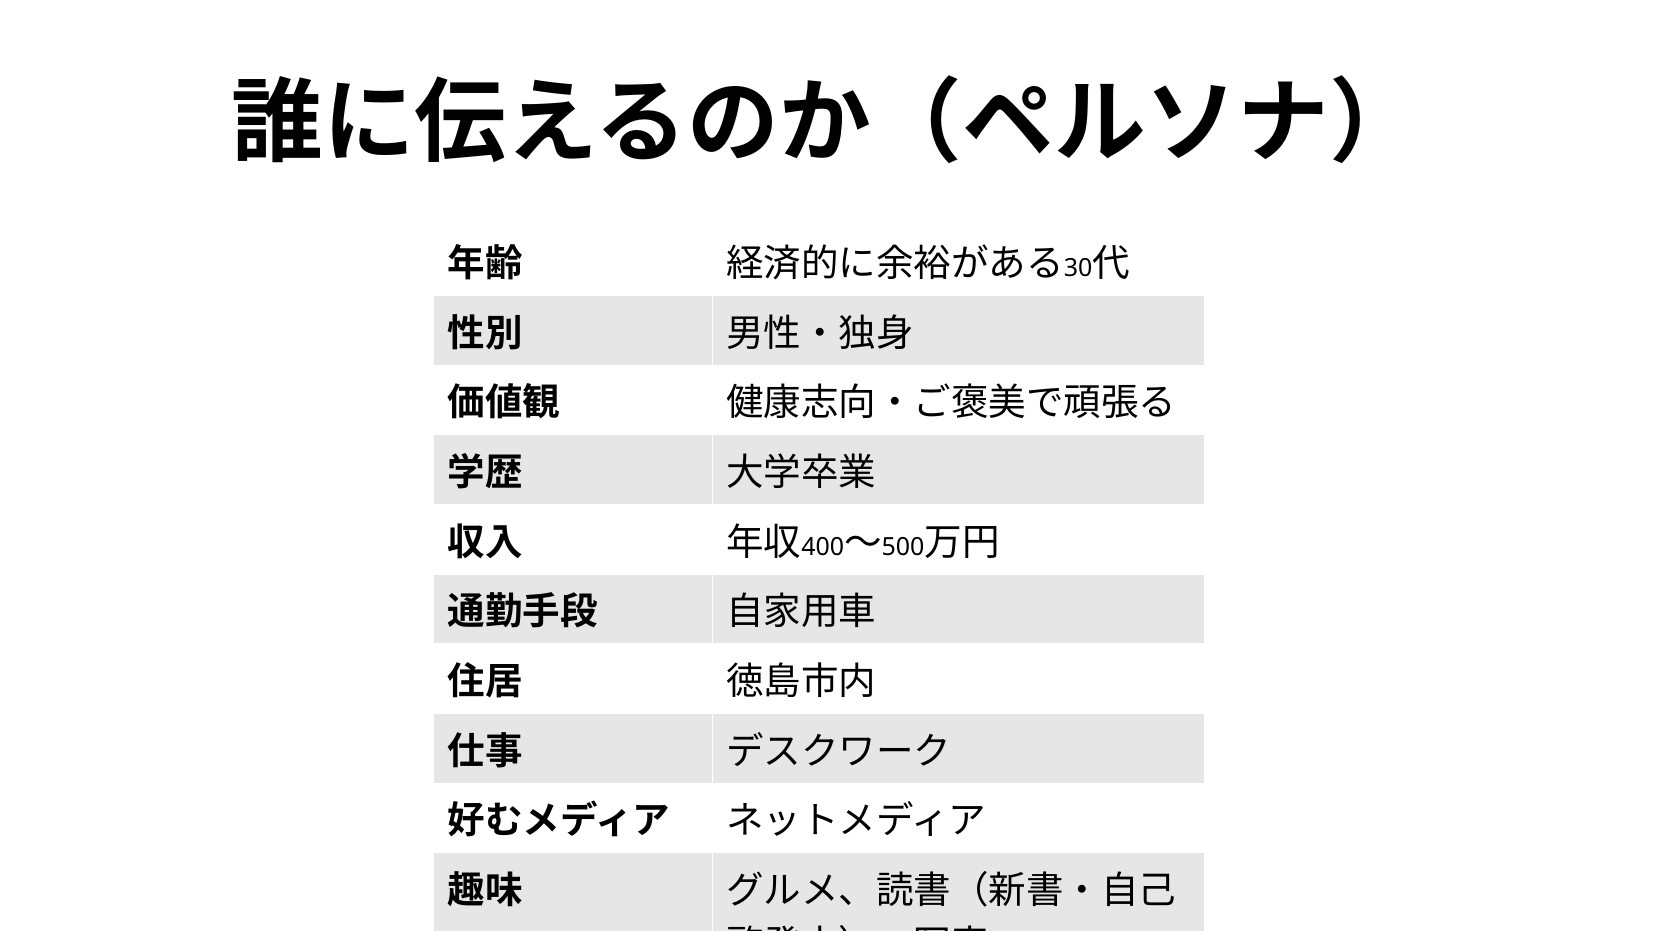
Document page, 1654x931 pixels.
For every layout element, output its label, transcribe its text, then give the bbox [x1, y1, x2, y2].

table_cell 仕事 [434, 714, 712, 783]
table_cell 健康志向・ご褒美で頑張る [713, 366, 1204, 434]
table_cell デスクワーク [713, 714, 1204, 783]
table_cell 自家用車 [713, 575, 1204, 643]
title 誰に伝えるのか（ペルソナ） [82, 37, 1571, 193]
table_cell 好むメディア [434, 784, 712, 852]
table_cell 大学卒業 [713, 435, 1204, 504]
table_cell グルメ、読書（新書・自己啓発本）、写真、Instagram [713, 853, 1204, 931]
table_cell 年収400～500万円 [713, 505, 1204, 574]
table_cell 収入 [434, 505, 712, 574]
table_cell 性別 [434, 296, 712, 365]
table_cell 徳島市内 [713, 644, 1204, 713]
table_header 経済的に余裕がある30代 [713, 226, 1204, 295]
table_cell 価値観 [434, 366, 712, 434]
table_cell 住居 [434, 644, 712, 713]
table_cell 趣味 [434, 853, 712, 931]
table_cell ネットメディア [713, 784, 1204, 852]
table_cell 通勤手段 [434, 575, 712, 643]
table_header 年齢 [434, 226, 712, 295]
table_cell 男性・独身 [713, 296, 1204, 365]
table_cell 学歴 [434, 435, 712, 504]
